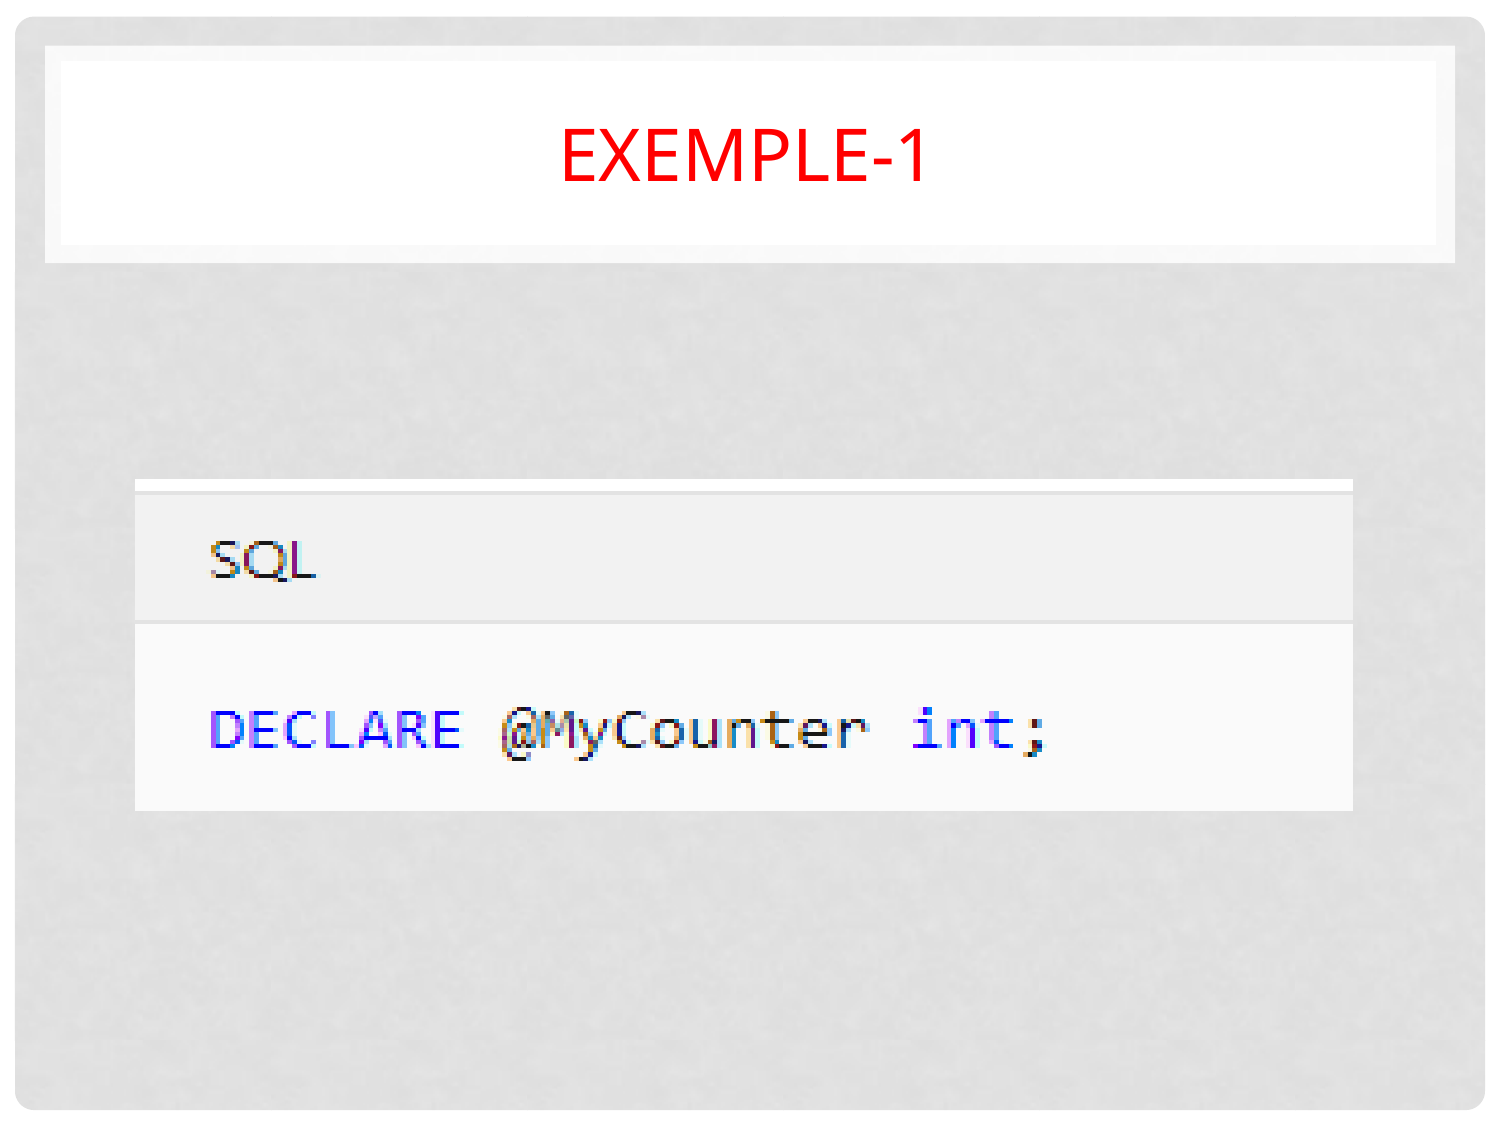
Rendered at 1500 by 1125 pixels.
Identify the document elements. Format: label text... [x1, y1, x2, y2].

title Exemple-1 [69, 66, 1426, 238]
picture [135, 479, 1353, 811]
